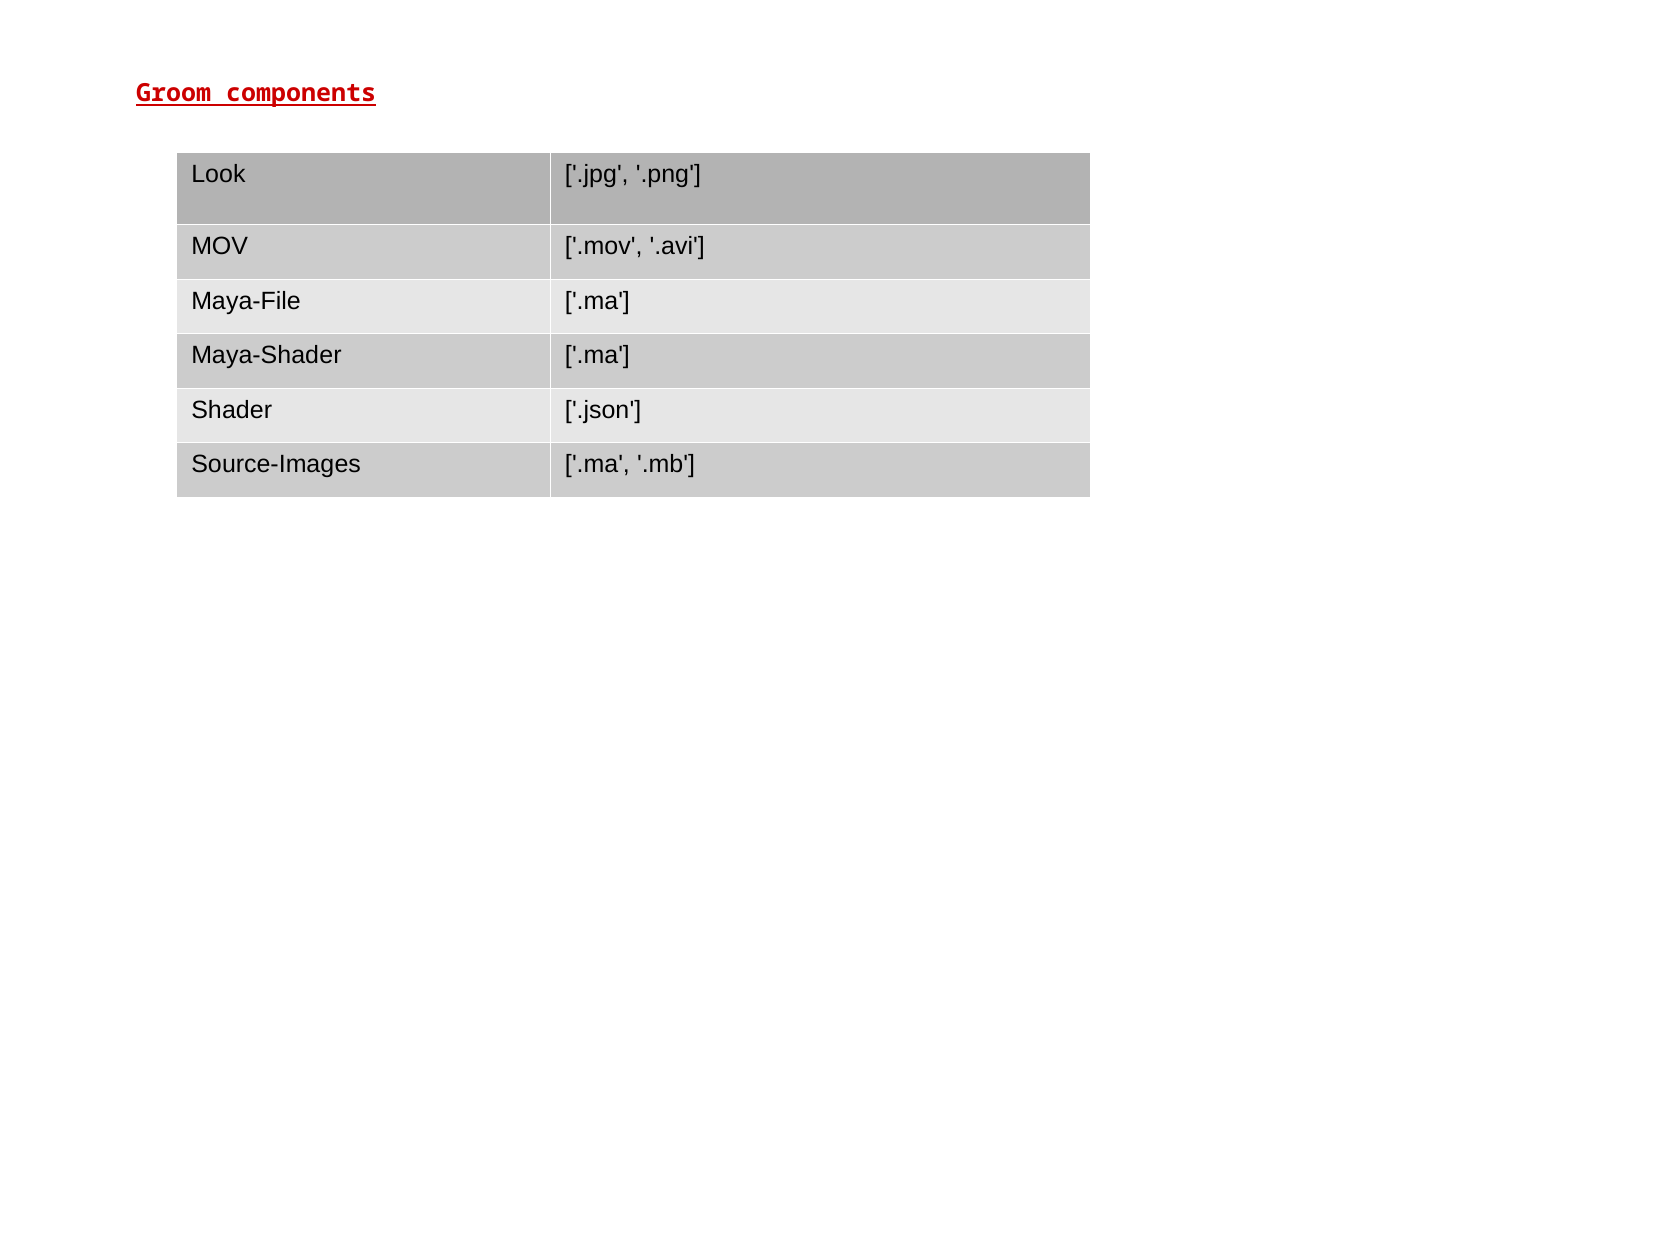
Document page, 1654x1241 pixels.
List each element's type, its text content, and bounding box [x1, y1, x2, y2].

table_cell MOV [177, 225, 550, 279]
table_cell ['.mov', '.avi'] [551, 225, 1090, 279]
table_cell Maya-File [177, 280, 550, 333]
table_header Look [177, 153, 550, 224]
table_cell Maya-Shader [177, 334, 550, 388]
table_cell Shader [177, 389, 550, 442]
table_cell ['.ma'] [551, 280, 1090, 333]
table_cell Source-Images [177, 443, 550, 497]
table_cell ['.ma'] [551, 334, 1090, 388]
table_cell ['.ma', '.mb'] [551, 443, 1090, 497]
table_cell ['.json'] [551, 389, 1090, 442]
text_box Groom components [121, 67, 1622, 116]
table_header ['.jpg', '.png'] [551, 153, 1090, 224]
